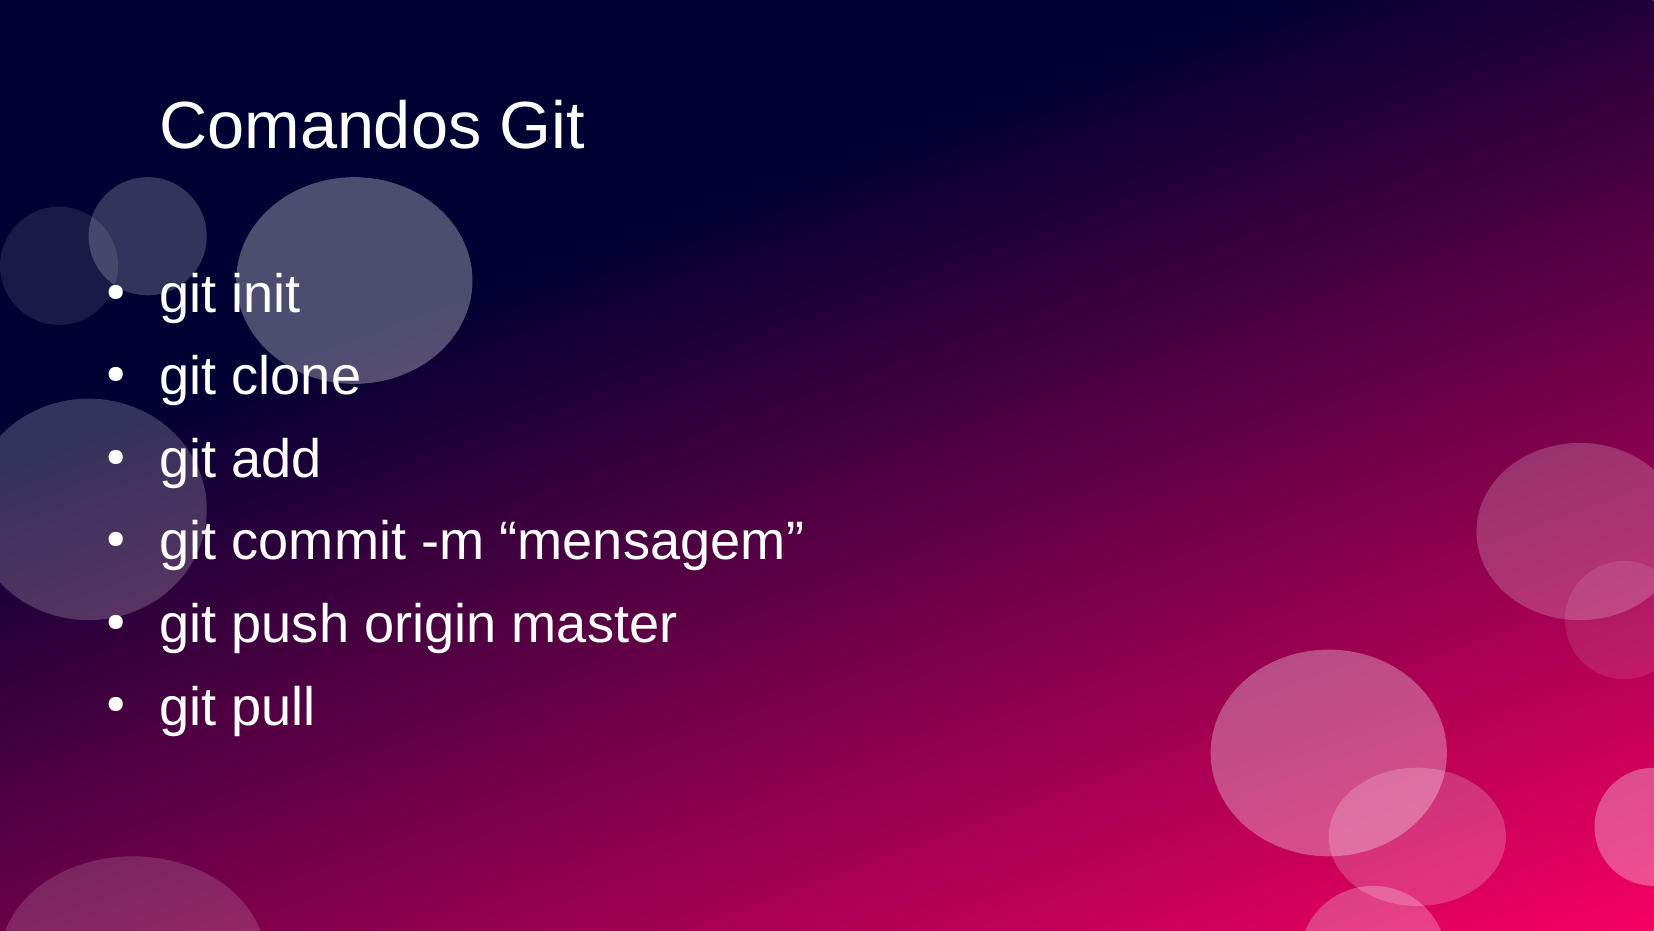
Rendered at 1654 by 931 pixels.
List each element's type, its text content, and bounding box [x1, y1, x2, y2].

list Comandos Git git init git clone git add git commit -m “mensagem” git push origin master git pull [88, 88, 1565, 783]
